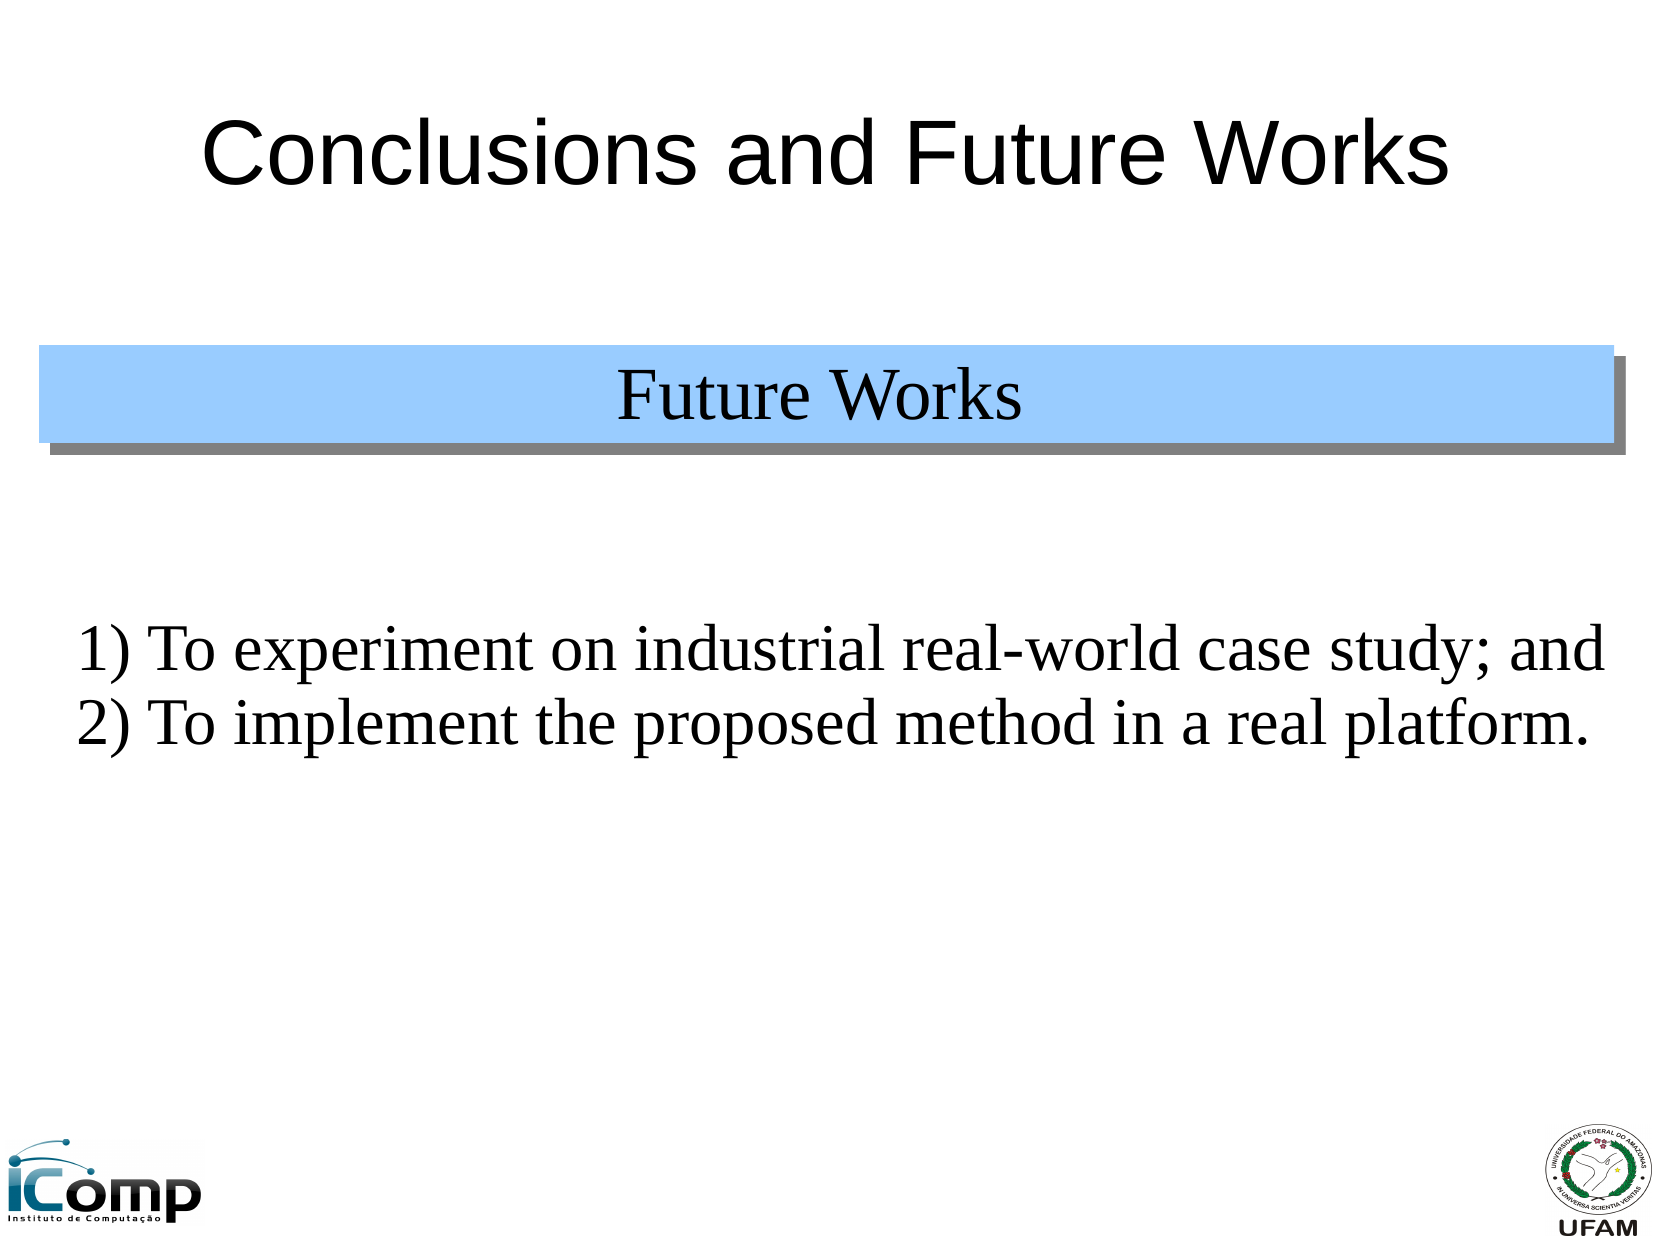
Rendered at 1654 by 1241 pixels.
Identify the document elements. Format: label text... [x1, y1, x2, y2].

picture [1545, 1124, 1652, 1236]
text_box Future Works [39, 345, 1615, 443]
title Conclusions and Future Works [82, 49, 1571, 257]
picture [5, 1139, 205, 1226]
text_box 1) To experiment on industrial real-world case study; and 2) To implement the proposed method in a real platform. [61, 603, 1624, 767]
